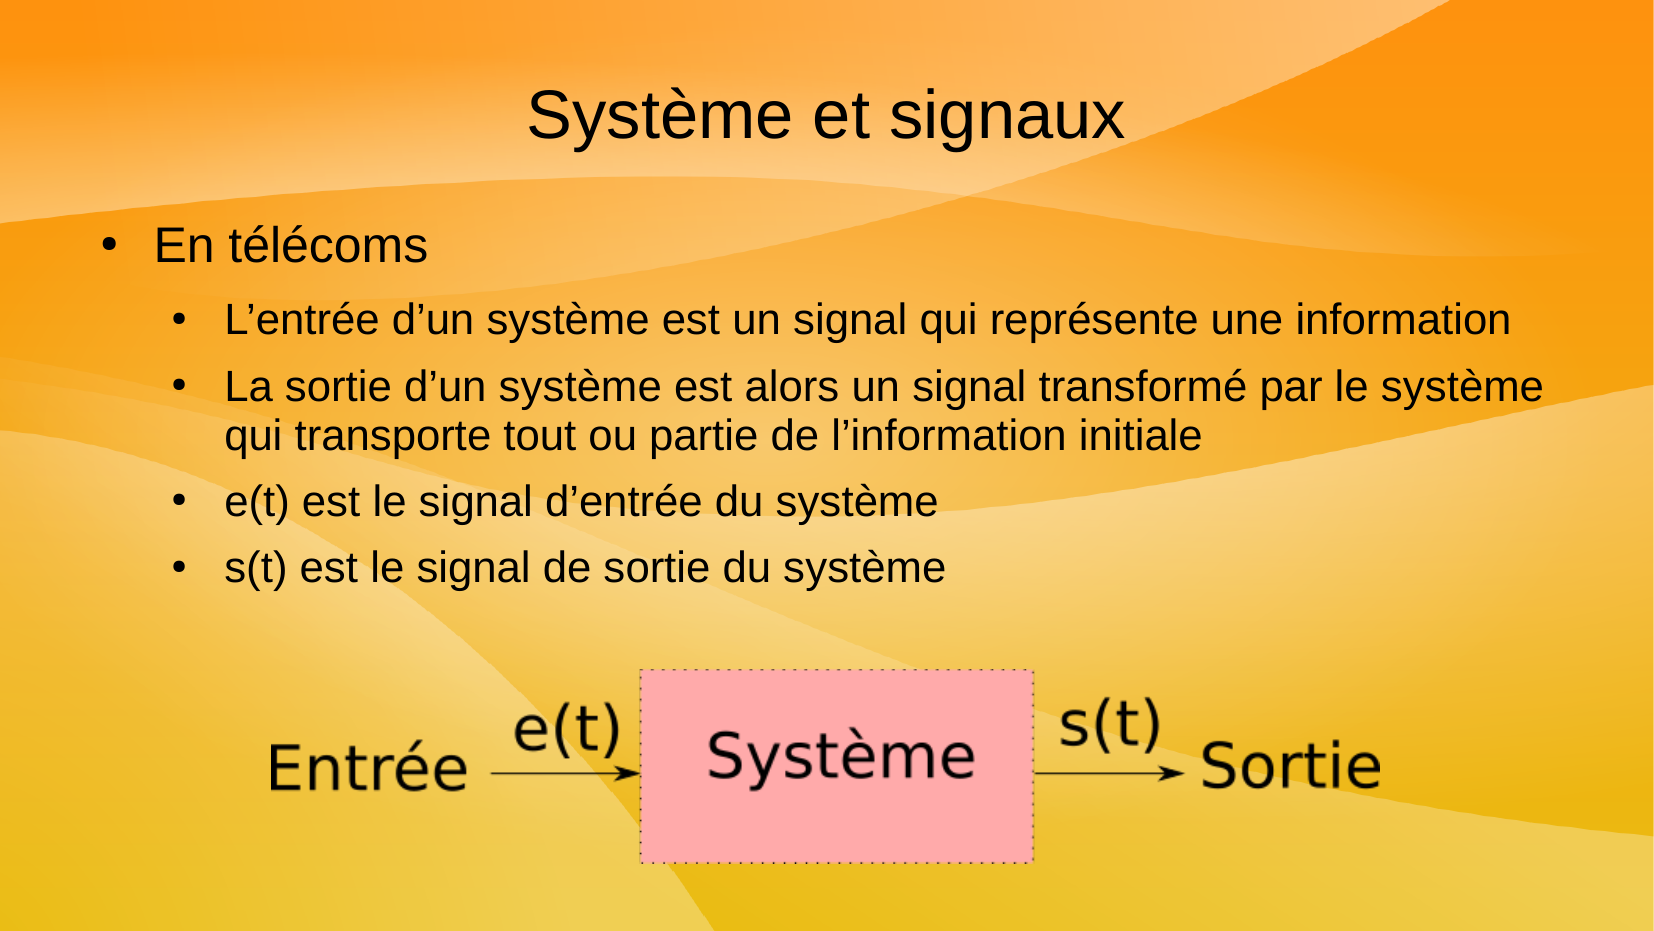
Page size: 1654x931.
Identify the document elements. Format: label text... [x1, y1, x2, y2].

list En télécoms L’entrée d’un système est un signal qui représente une information La sortie d’un système est alors un signal transformé par le système qui transporte tout ou partie de l’information initiale e(t) est le signal d’entrée du système s(t) est le signal de sortie du système [82, 217, 1571, 758]
picture [0, 0, 1654, 931]
title Système et signaux [82, 37, 1571, 193]
